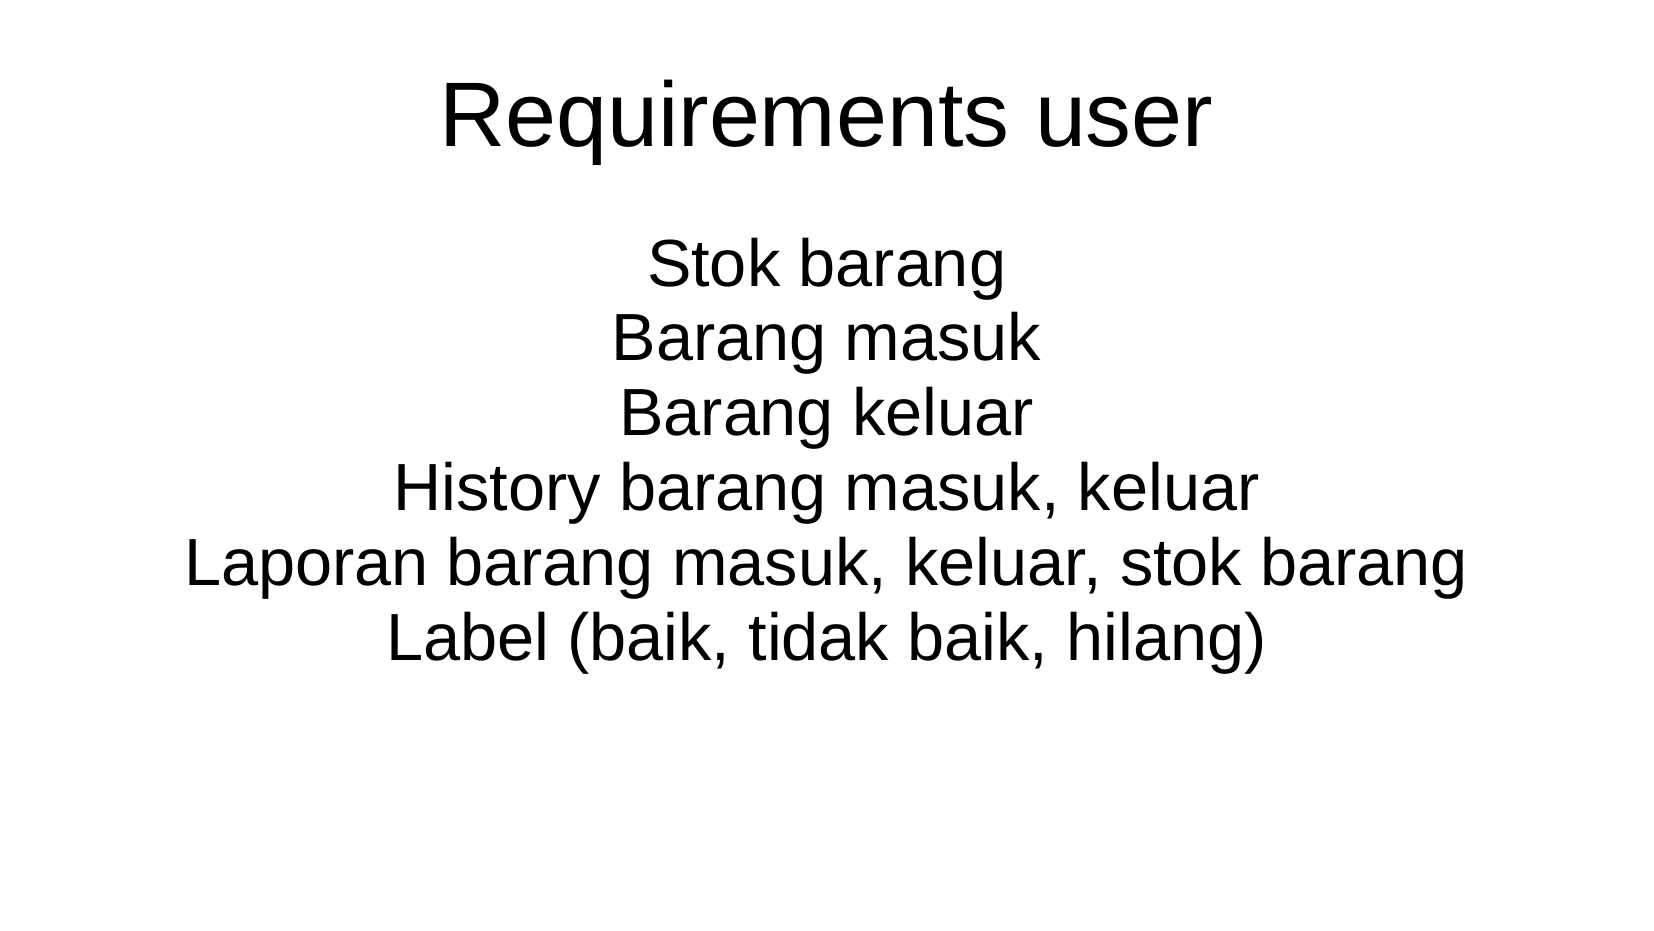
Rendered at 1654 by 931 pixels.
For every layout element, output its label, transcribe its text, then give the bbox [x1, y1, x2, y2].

subtitle Stok barang Barang masuk Barang keluar History barang masuk, keluar Laporan barang masuk, keluar, stok barang Label (baik, tidak baik, hilang) [82, 217, 1571, 758]
title Requirements user [82, 37, 1571, 193]
